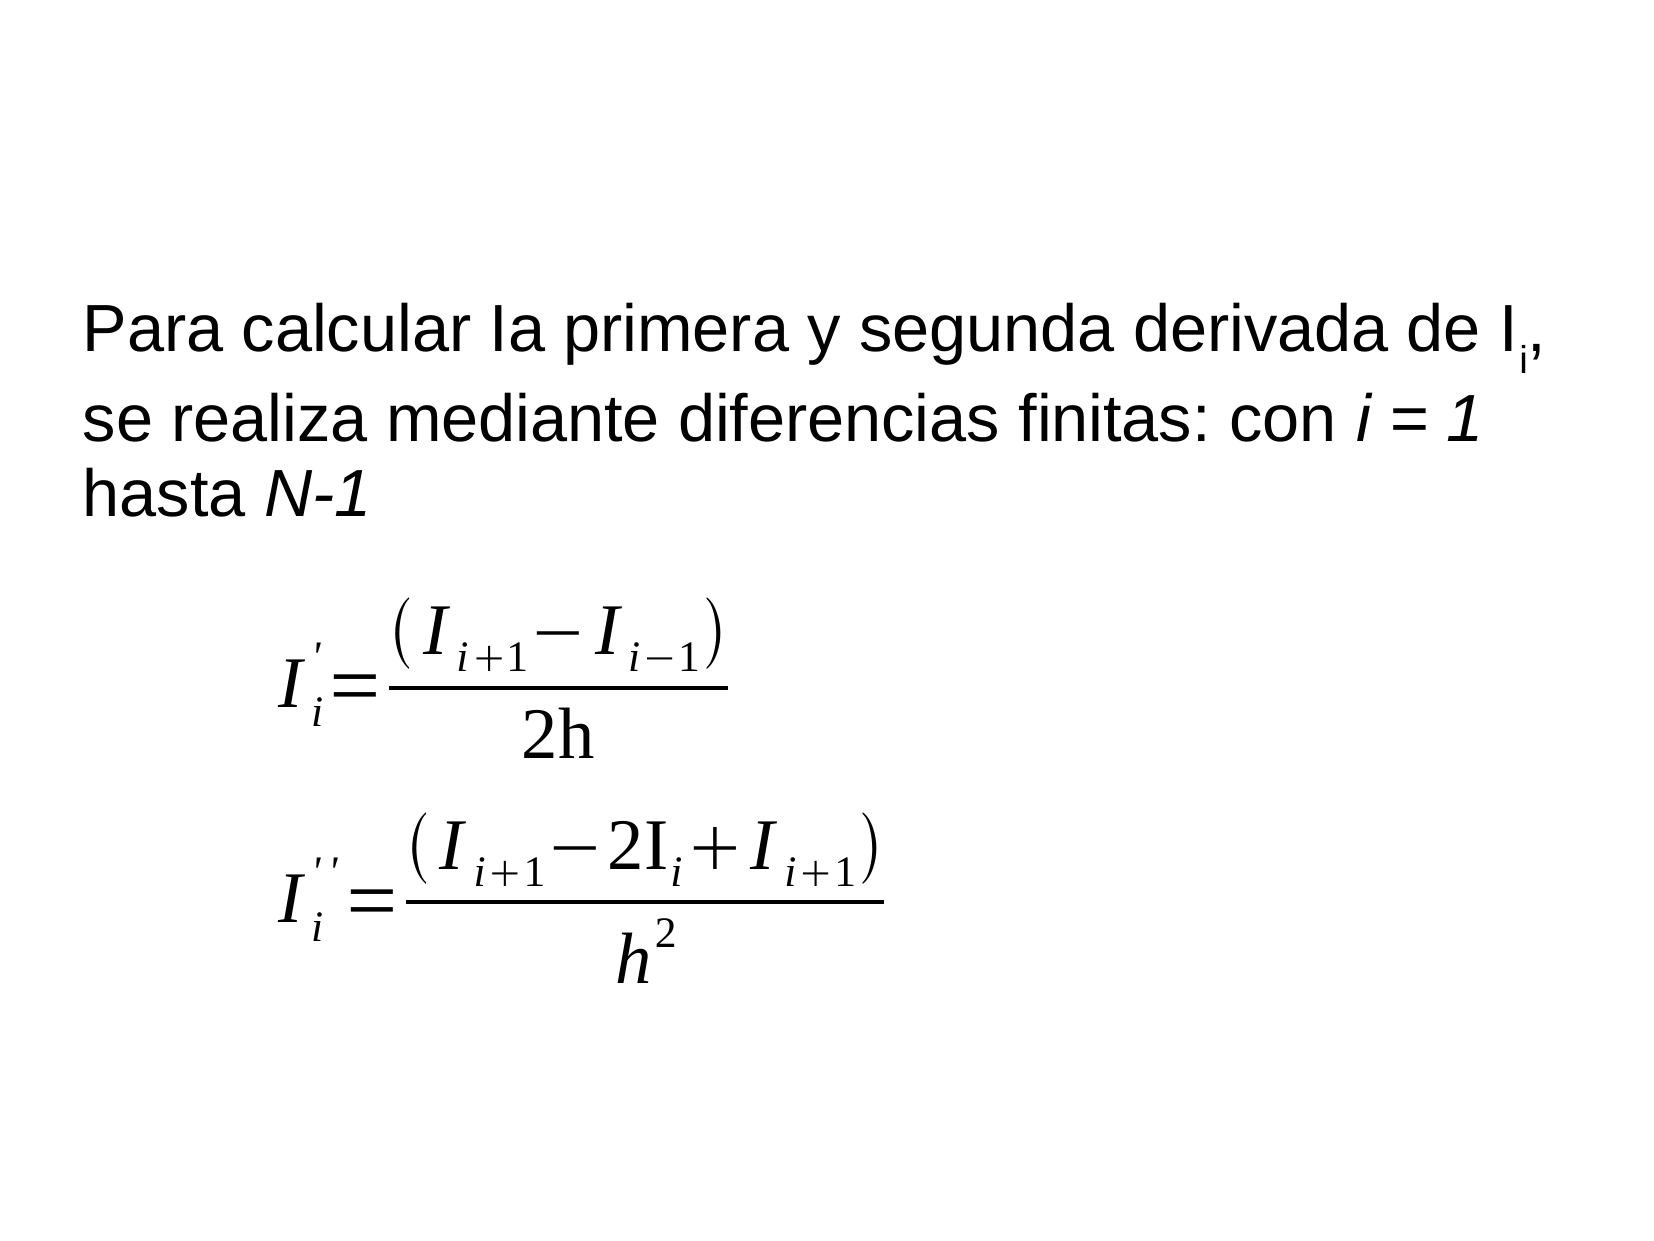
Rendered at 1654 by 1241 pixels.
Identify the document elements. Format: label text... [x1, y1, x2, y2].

subtitle Para calcular Ia primera y segunda derivada de Ii, se realiza mediante diferencias finitas: con i = 1 hasta N-1 [82, 290, 1571, 532]
chart [265, 590, 894, 999]
